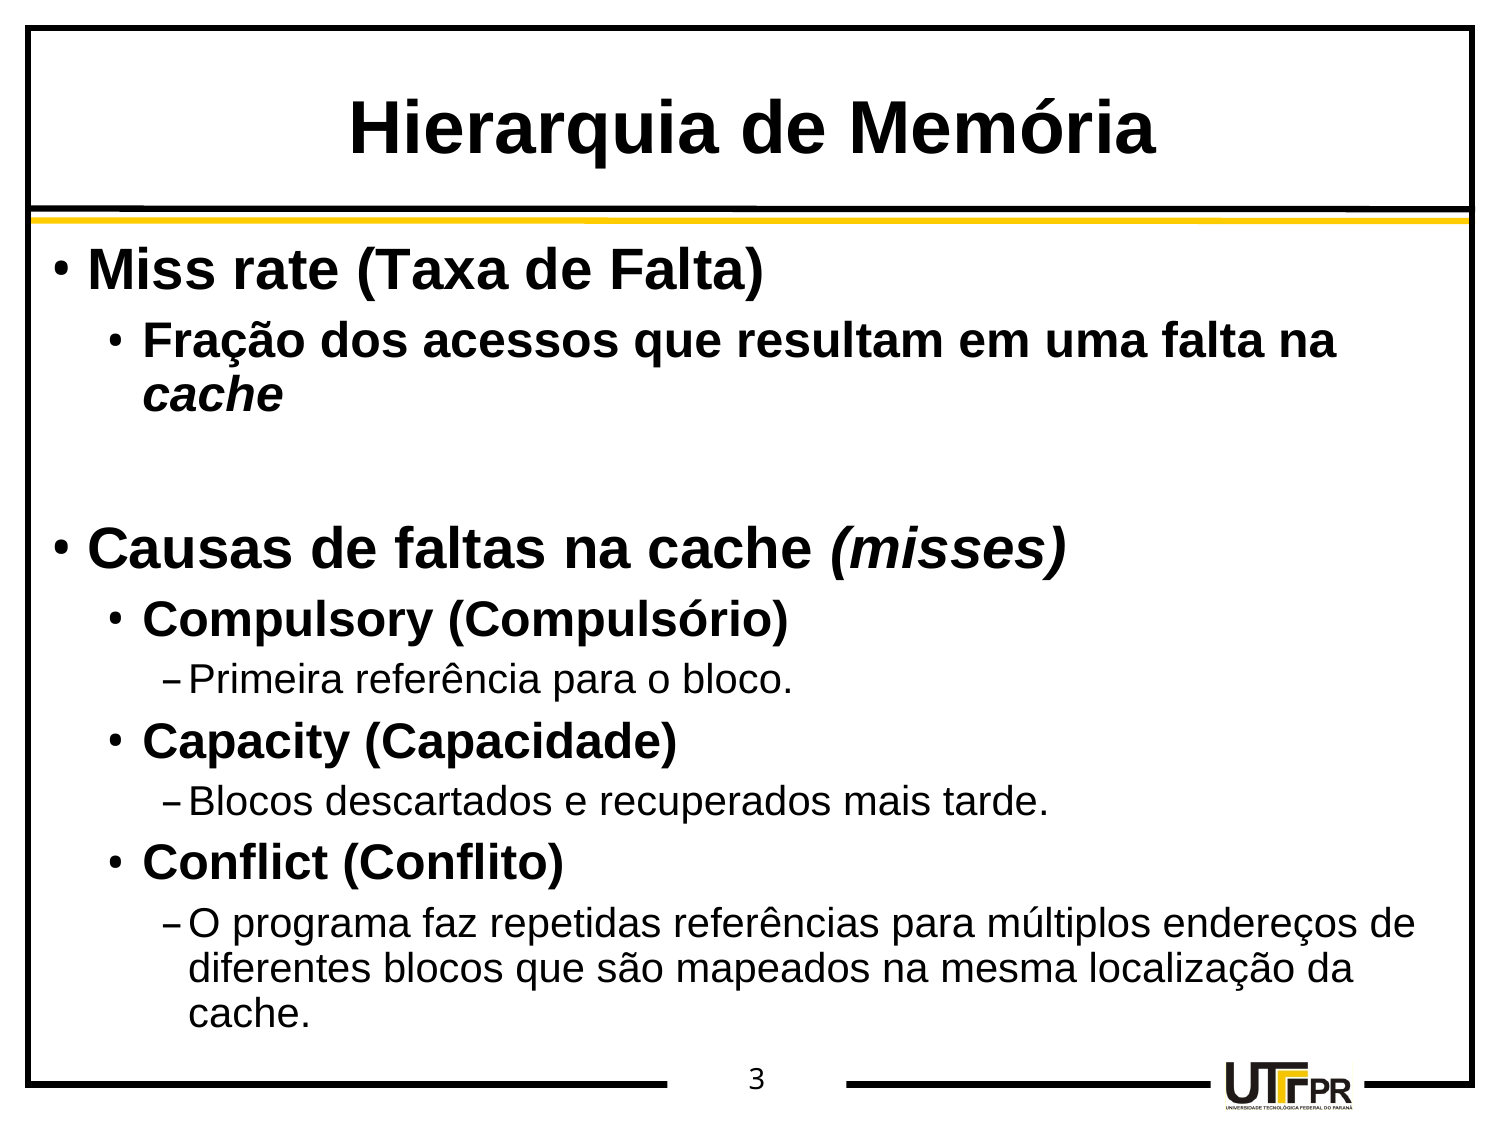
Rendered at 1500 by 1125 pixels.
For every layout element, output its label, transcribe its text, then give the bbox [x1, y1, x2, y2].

list Miss rate (Taxa de Falta) Fração dos acessos que resultam em uma falta na cache Causas de faltas na cache (misses) Compulsory (Compulsório) Primeira referência para o bloco. Capacity (Capacidade) Blocos descartados e recuperados mais tarde. Conflict (Conflito) O programa faz repetidas referências para múltiplos endereços de diferentes blocos que são mapeados na mesma localização da cache. [35, 231, 1477, 1071]
title Hierarquia de Memória [29, 85, 1477, 180]
picture [1225, 1071, 1353, 1110]
